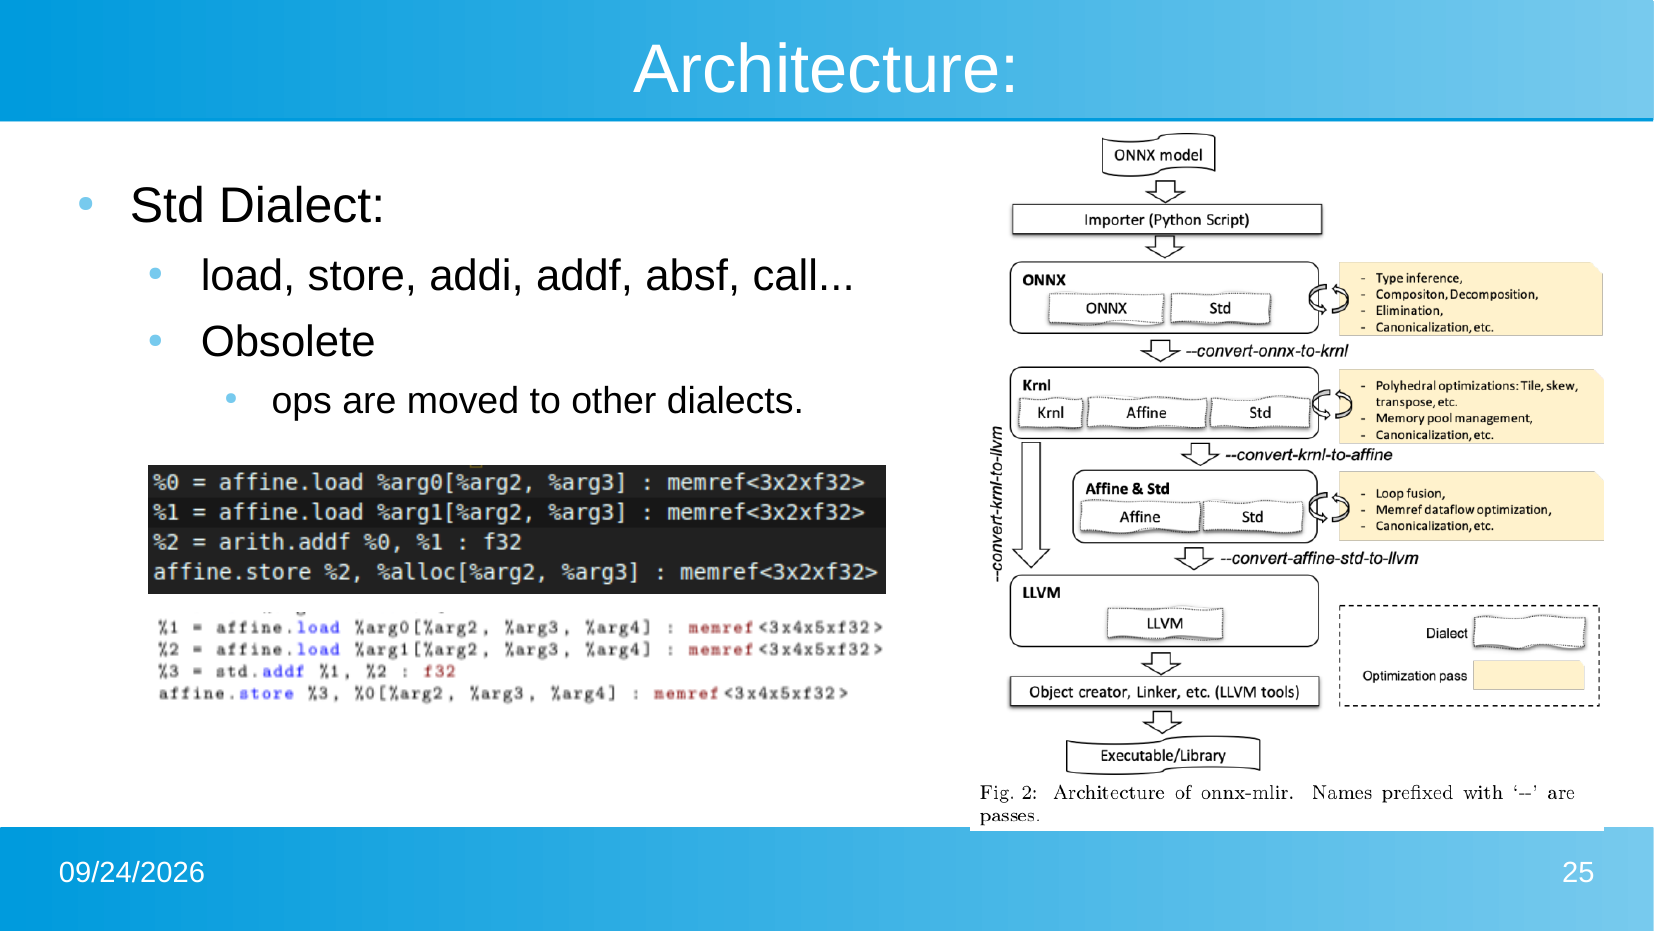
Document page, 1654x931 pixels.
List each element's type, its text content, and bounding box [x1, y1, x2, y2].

picture [970, 124, 1604, 831]
picture [152, 612, 893, 710]
picture [148, 465, 886, 594]
list Std Dialect: load, store, addi, addf, absf, call... Obsolete ops are moved to other dialects. [59, 177, 970, 768]
title Architecture: [59, 29, 1595, 108]
